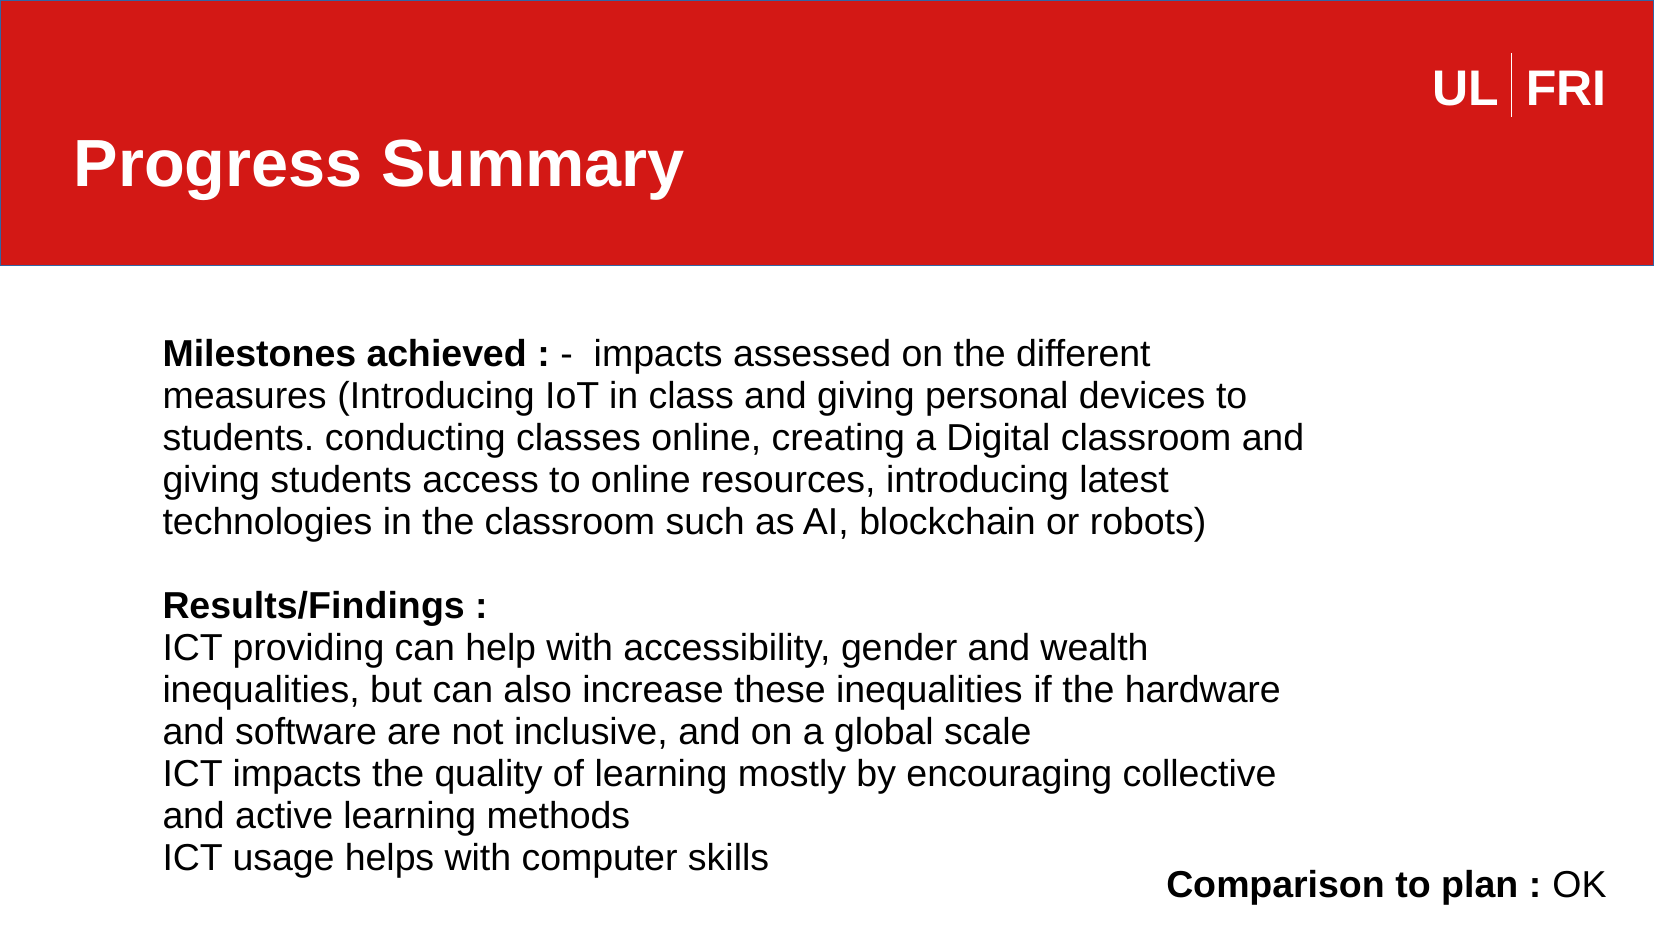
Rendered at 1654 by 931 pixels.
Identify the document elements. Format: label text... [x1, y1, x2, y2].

text_box Progress Summary [59, 118, 1063, 217]
text_box [0, 0, 1654, 266]
text_box Milestones achieved : - impacts assessed on the different measures (Introducing IoT in class and giving personal devices to students. conducting classes online, creating a Digital classroom and giving students access to online resources, introducing latest technologies in the classroom such as AI, blockchain or robots) Results/Findings : ICT providing can help with accessibility, gender and wealth inequalities, but can also increase these inequalities if the hardware and software are not inclusive, and on a global scale ICT impacts the quality of learning mostly by encouraging collective and active learning methods ICT usage helps with computer skills [147, 324, 1329, 886]
text_box UL FRI [1417, 53, 1654, 124]
text_box Comparison to plan : OK [1151, 856, 1654, 931]
